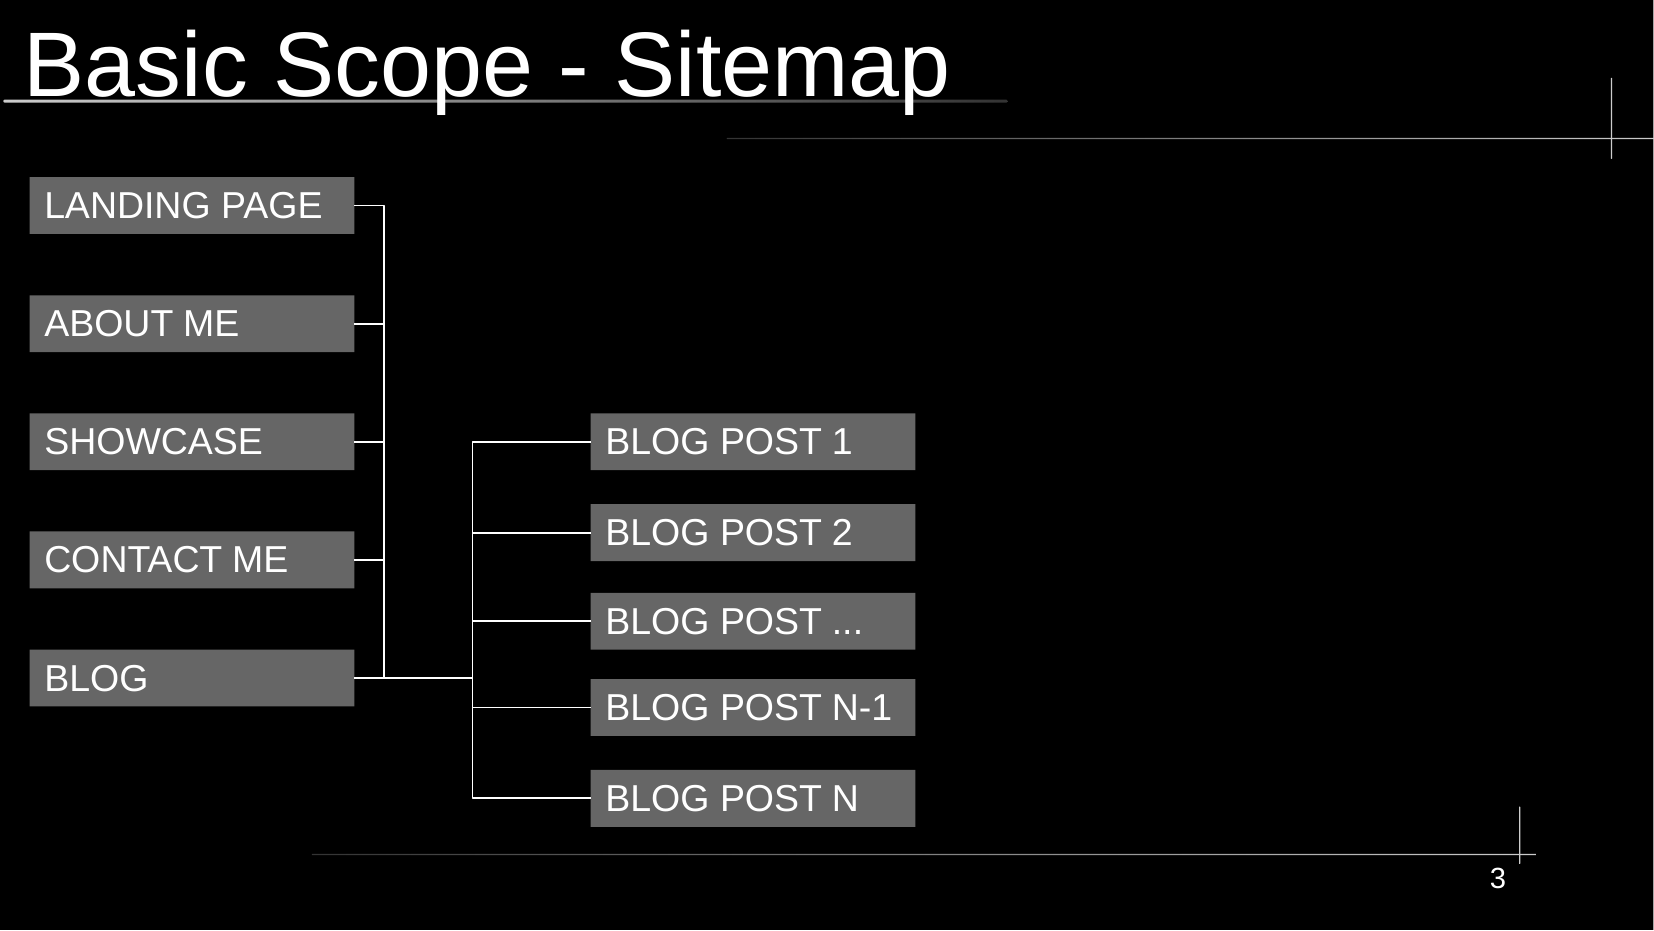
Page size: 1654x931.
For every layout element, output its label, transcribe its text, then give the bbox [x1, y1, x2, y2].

title Basic Scope - Sitemap [23, 11, 1589, 119]
text_box BLOG POST 1 [590, 413, 916, 471]
text_box BLOG POST ... [590, 592, 916, 650]
text_box BLOG POST N [590, 769, 916, 827]
text_box BLOG POST 2 [590, 504, 916, 562]
text_box LANDING PAGE [29, 177, 355, 234]
text_box CONTACT ME [29, 531, 355, 589]
text_box BLOG POST N-1 [590, 679, 916, 736]
text_box ABOUT ME [29, 295, 355, 353]
text_box SHOWCASE [29, 413, 355, 471]
text_box BLOG [29, 649, 355, 707]
